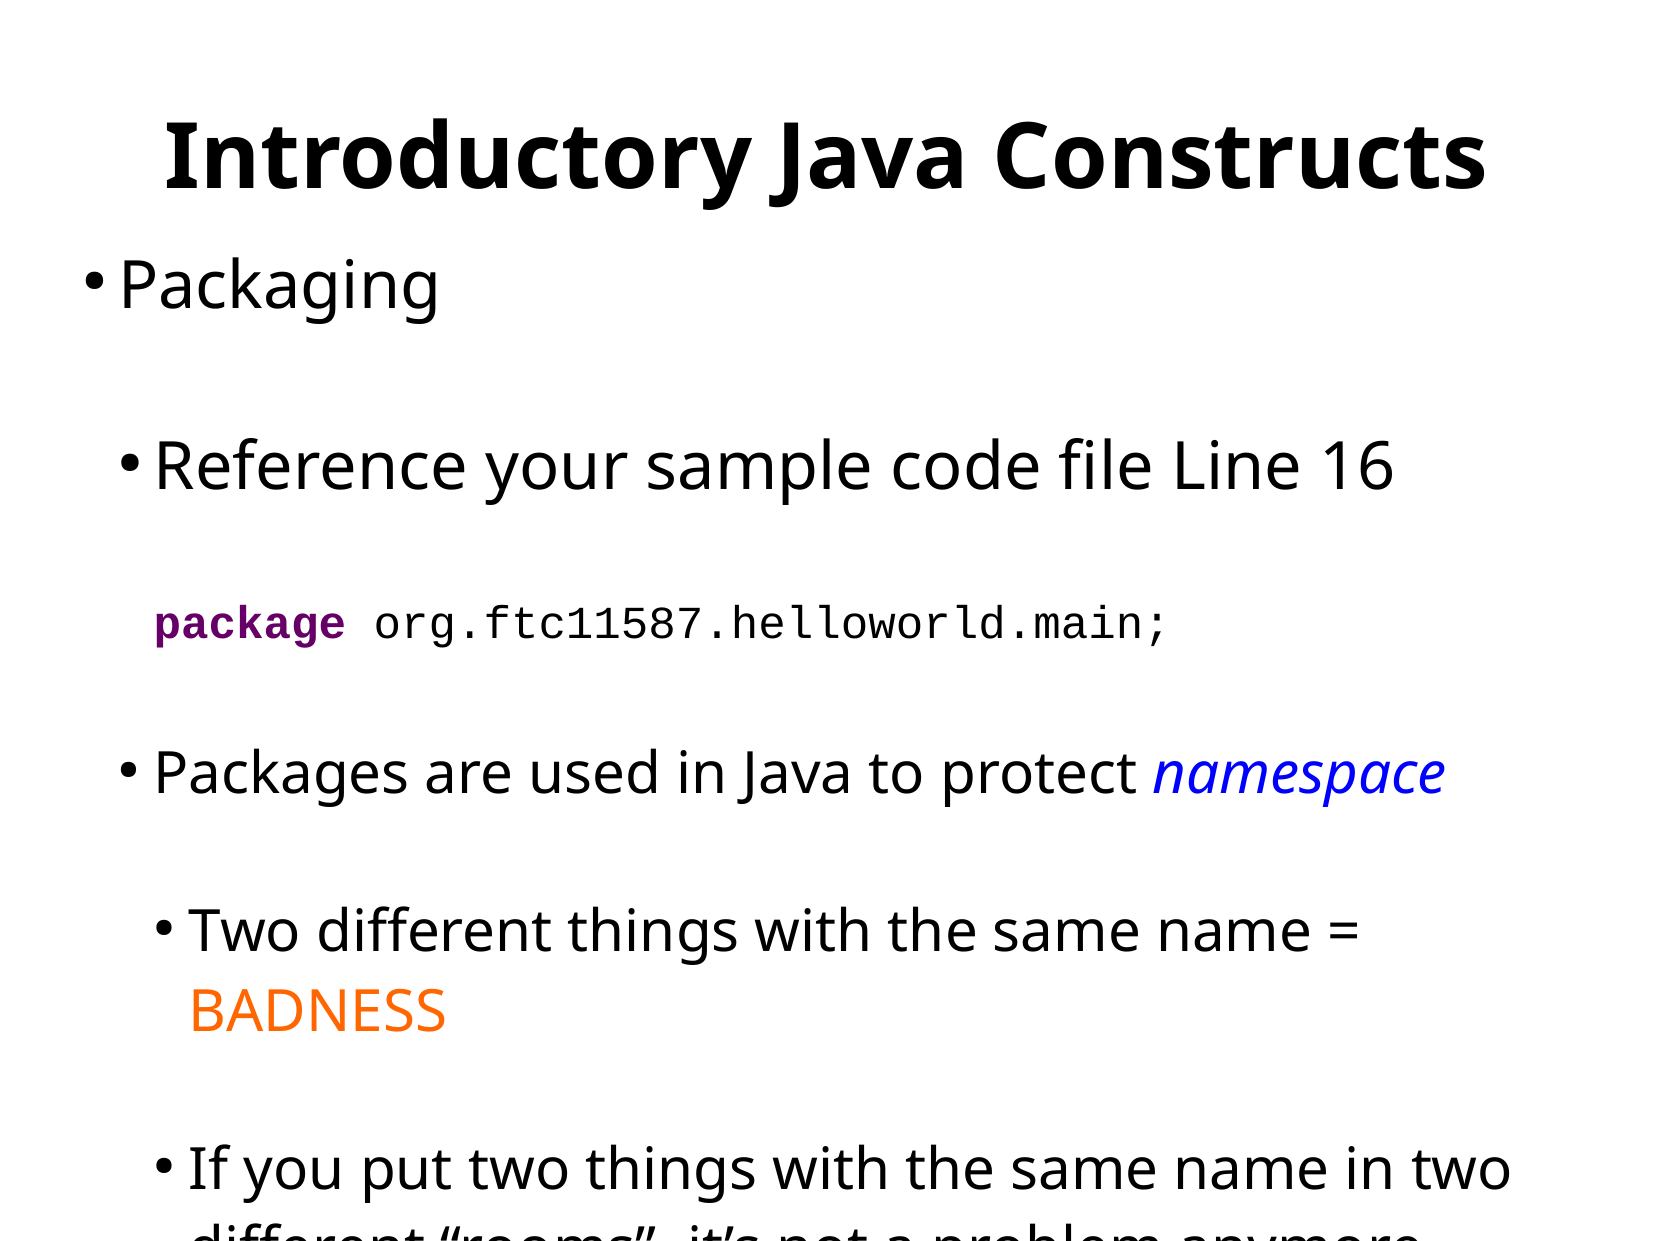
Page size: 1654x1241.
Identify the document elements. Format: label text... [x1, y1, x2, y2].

title Introductory Java Constructs [82, 49, 1571, 237]
subtitle Packaging Reference your sample code file Line 16 package org.ftc11587.helloworld.main; Packages are used in Java to protect namespace Two different things with the same name = BADNESS If you put two things with the same name in two different “rooms”, it’s not a problem anymore [82, 237, 1571, 1045]
